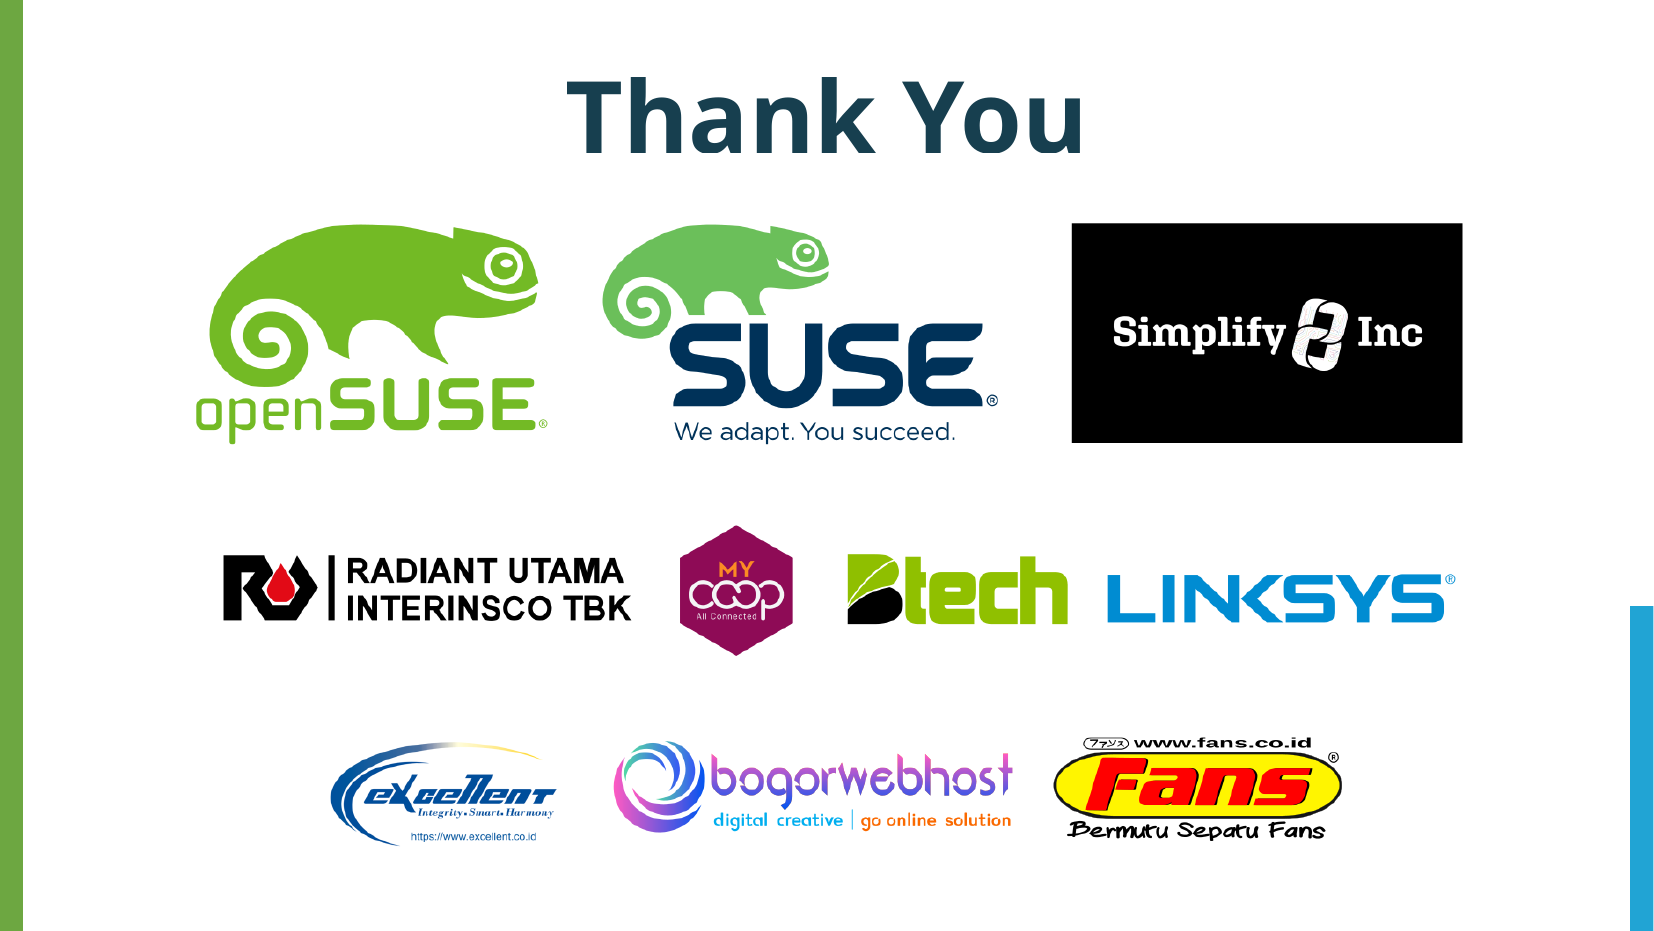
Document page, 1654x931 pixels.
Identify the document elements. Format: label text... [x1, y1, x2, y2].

picture [172, 153, 1482, 931]
title Thank You [82, 37, 1571, 193]
